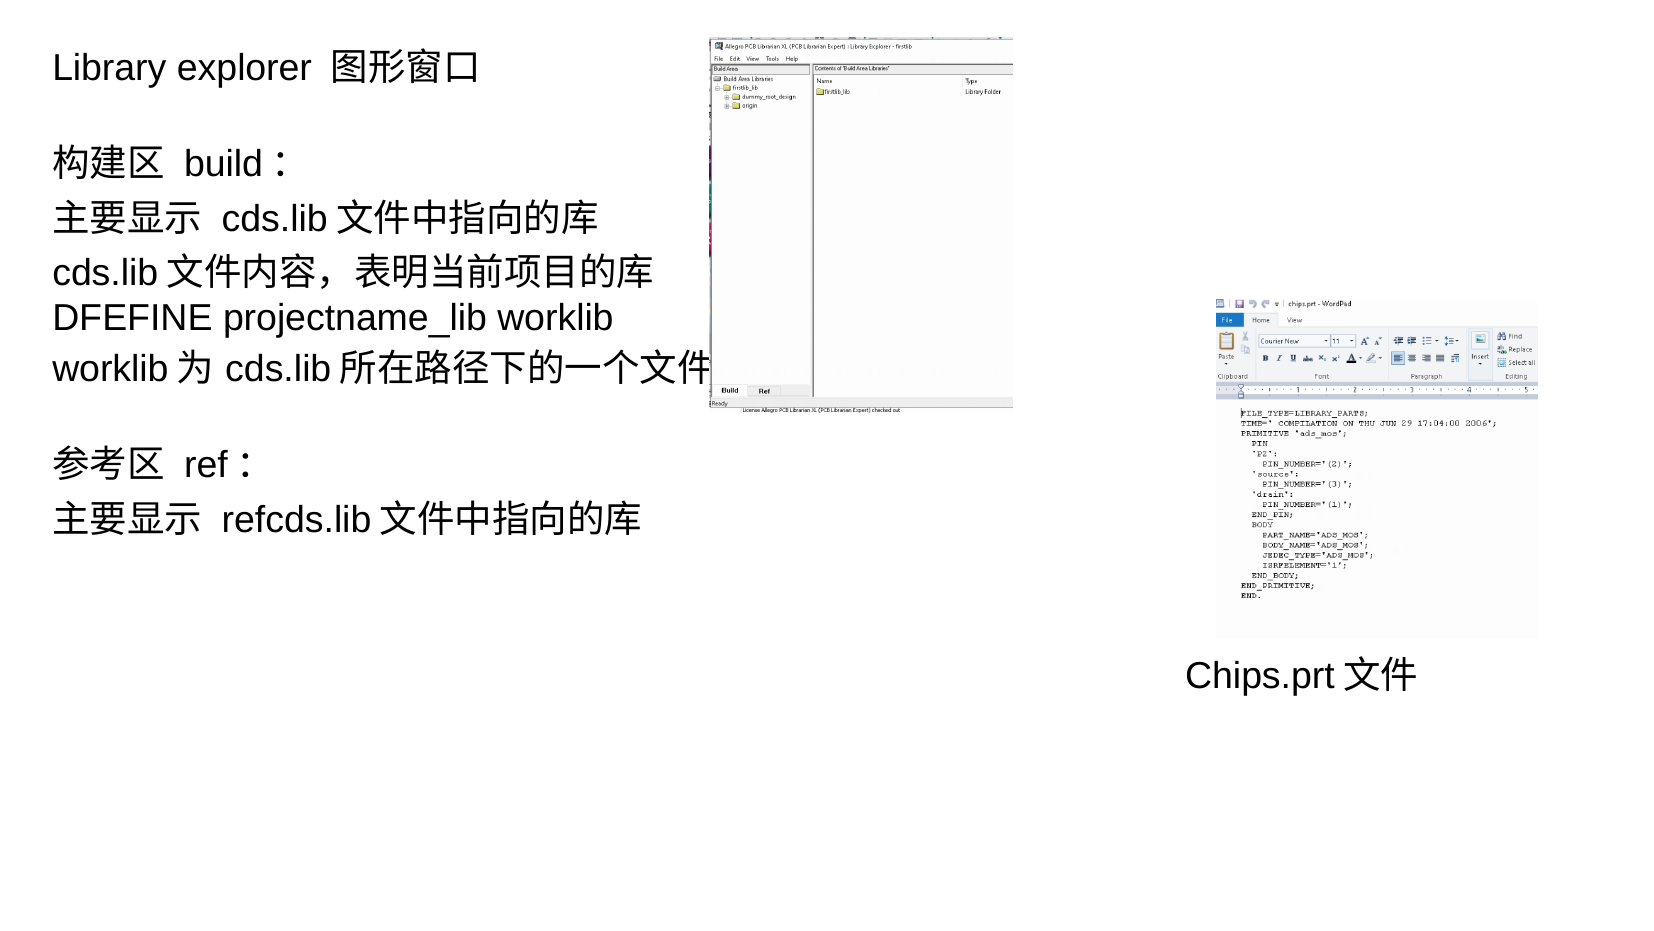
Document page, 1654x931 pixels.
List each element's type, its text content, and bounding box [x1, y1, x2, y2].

picture [709, 37, 1013, 413]
text_box Library explorer 图形窗口 构建区 build： 主要显示 cds.lib文件中指向的库 cds.lib文件内容，表明当前项目的库 DFEFINE projectname_lib worklib worklib为cds.lib所在路径下的一个文件夹 参考区 ref： 主要显示 refcds.lib文件中指向的库 [37, 29, 901, 563]
text_box Chips.prt文件 [1170, 637, 1463, 761]
picture [1216, 299, 1538, 639]
